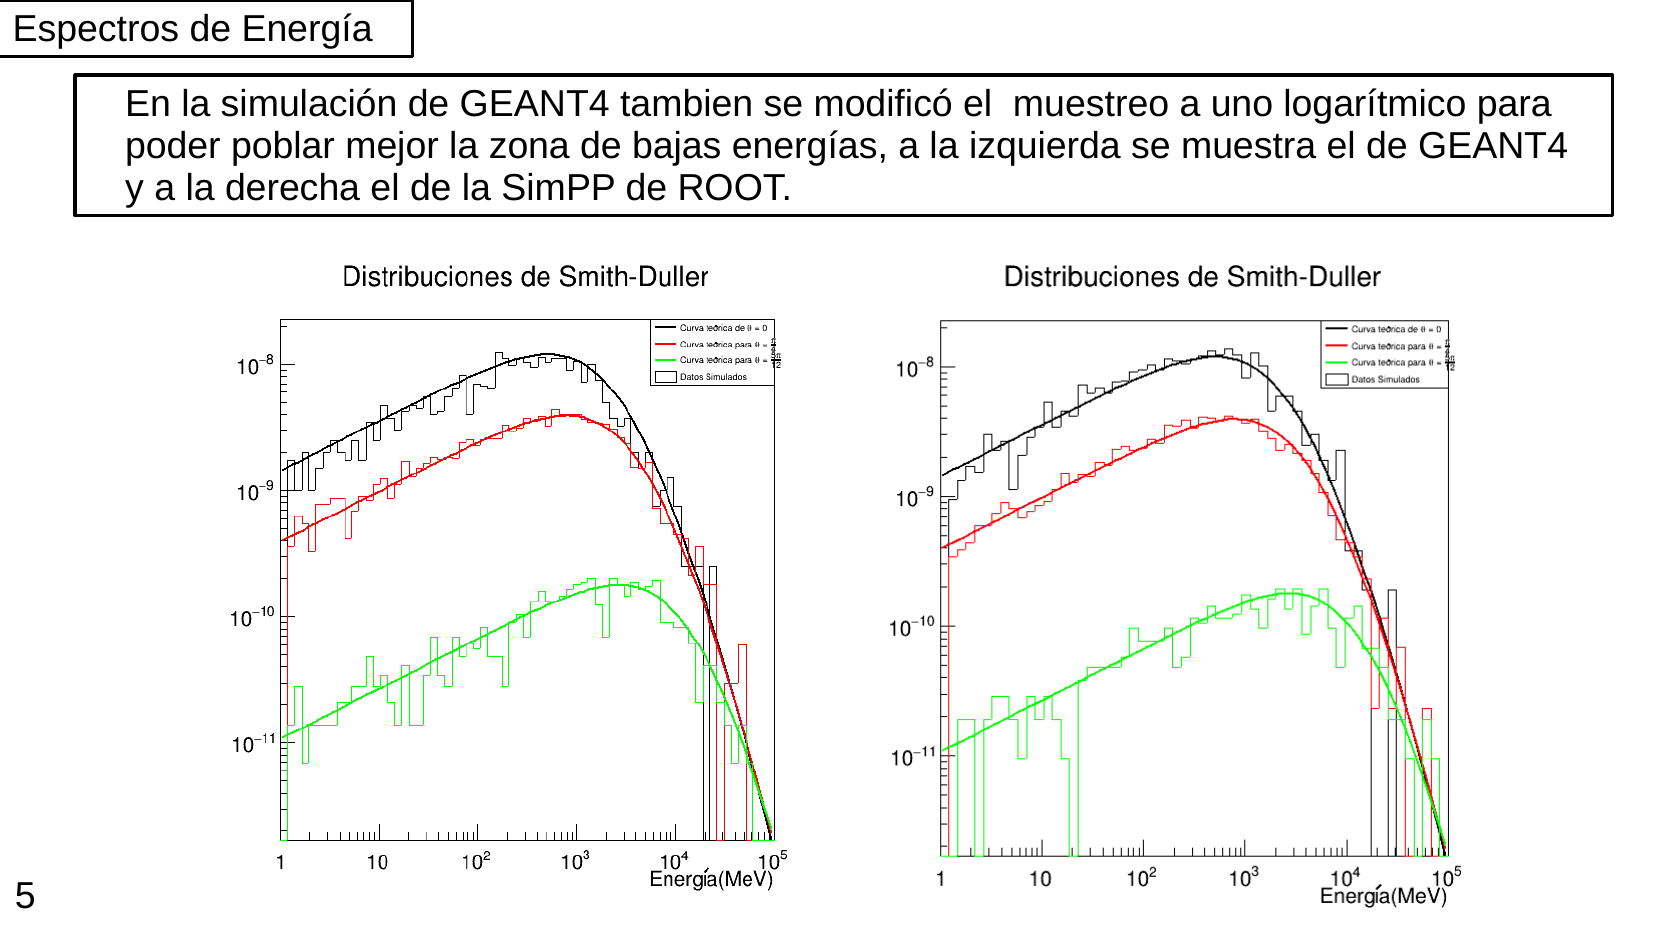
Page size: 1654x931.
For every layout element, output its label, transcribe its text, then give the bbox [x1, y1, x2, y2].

text_box <number> [0, 867, 629, 931]
text_box Espectros de Energía [0, 0, 413, 57]
picture [884, 262, 1463, 916]
text_box En la simulación de GEANT4 tambien se modificó el muestreo a uno logarítmico para poder poblar mejor la zona de bajas energías, a la izquierda se muestra el de GEANT4 y a la derecha el de la SimPP de ROOT. [75, 75, 1613, 216]
picture [225, 262, 788, 898]
